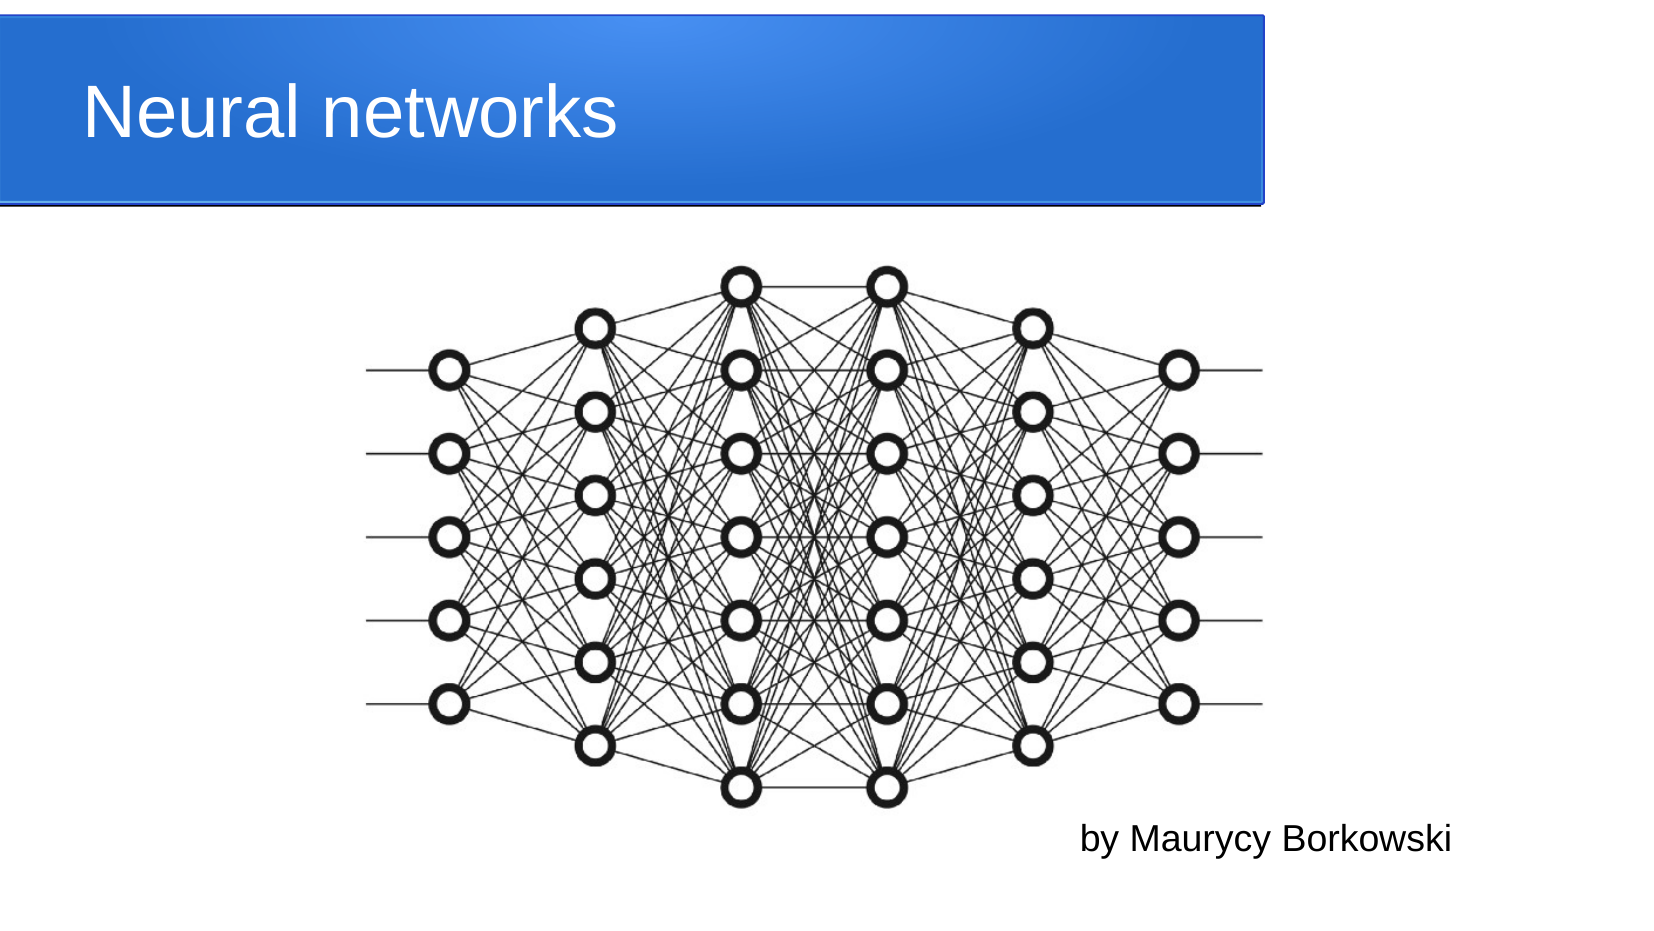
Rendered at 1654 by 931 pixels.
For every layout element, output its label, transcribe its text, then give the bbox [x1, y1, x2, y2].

title Neural networks [82, 35, 1235, 189]
picture [345, 224, 1283, 850]
text_box by Maurycy Borkowski [1065, 810, 1501, 886]
